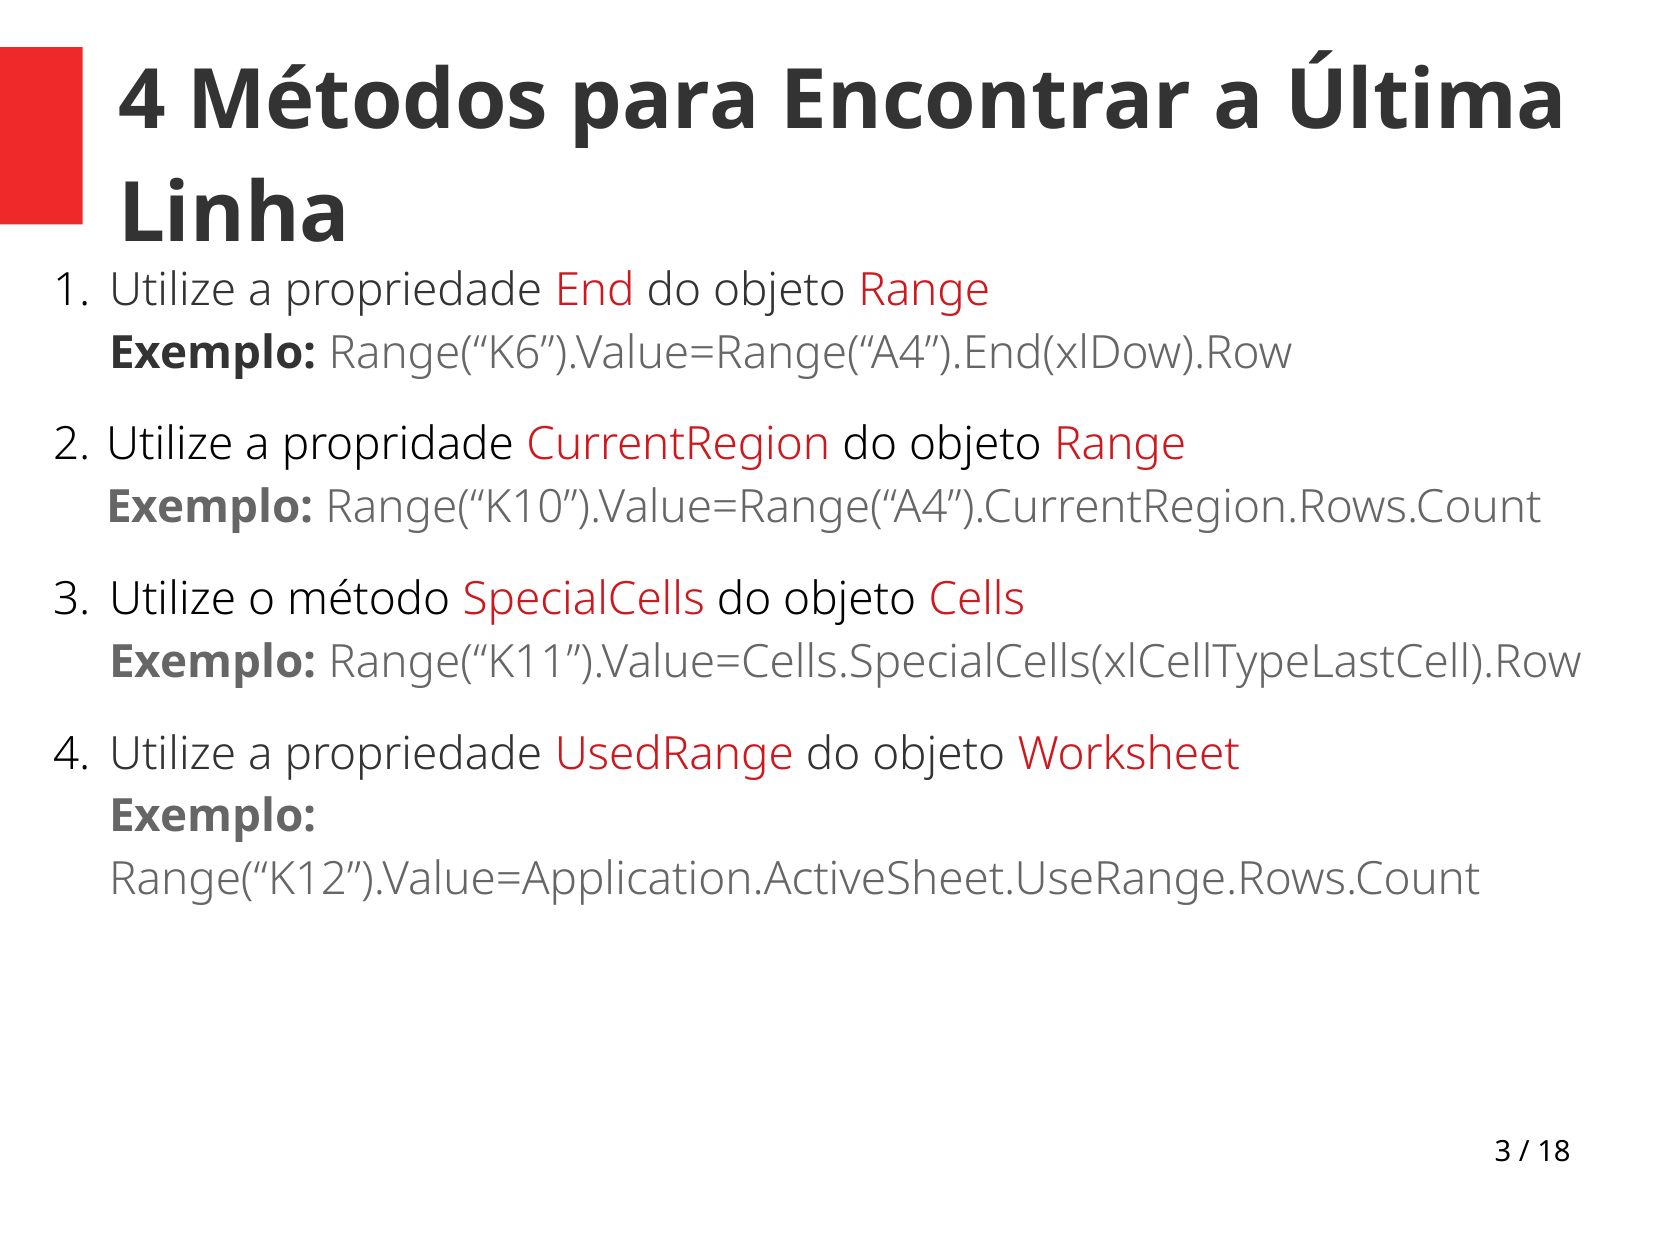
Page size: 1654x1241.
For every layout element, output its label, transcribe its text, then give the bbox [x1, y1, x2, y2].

title 4 Métodos para Encontrar a Última Linha [118, 49, 1571, 256]
list Utilize a propriedade End do objeto Range Exemplo: Range(“K6”).Value=Range(“A4”).End(xlDow).Row Utilize a propridade CurrentRegion do objeto Range Exemplo: Range(“K10”).Value=Range(“A4”).CurrentRegion.Rows.Count Utilize o método SpecialCells do objeto Cells Exemplo: Range(“K11”).Value=Cells.SpecialCells(xlCellTypeLastCell).Row Utilize a propriedade UsedRange do objeto Worksheet Exemplo: Range(“K12”).Value=Application.ActiveSheet.UseRange.Rows.Count [35, 256, 1619, 1111]
